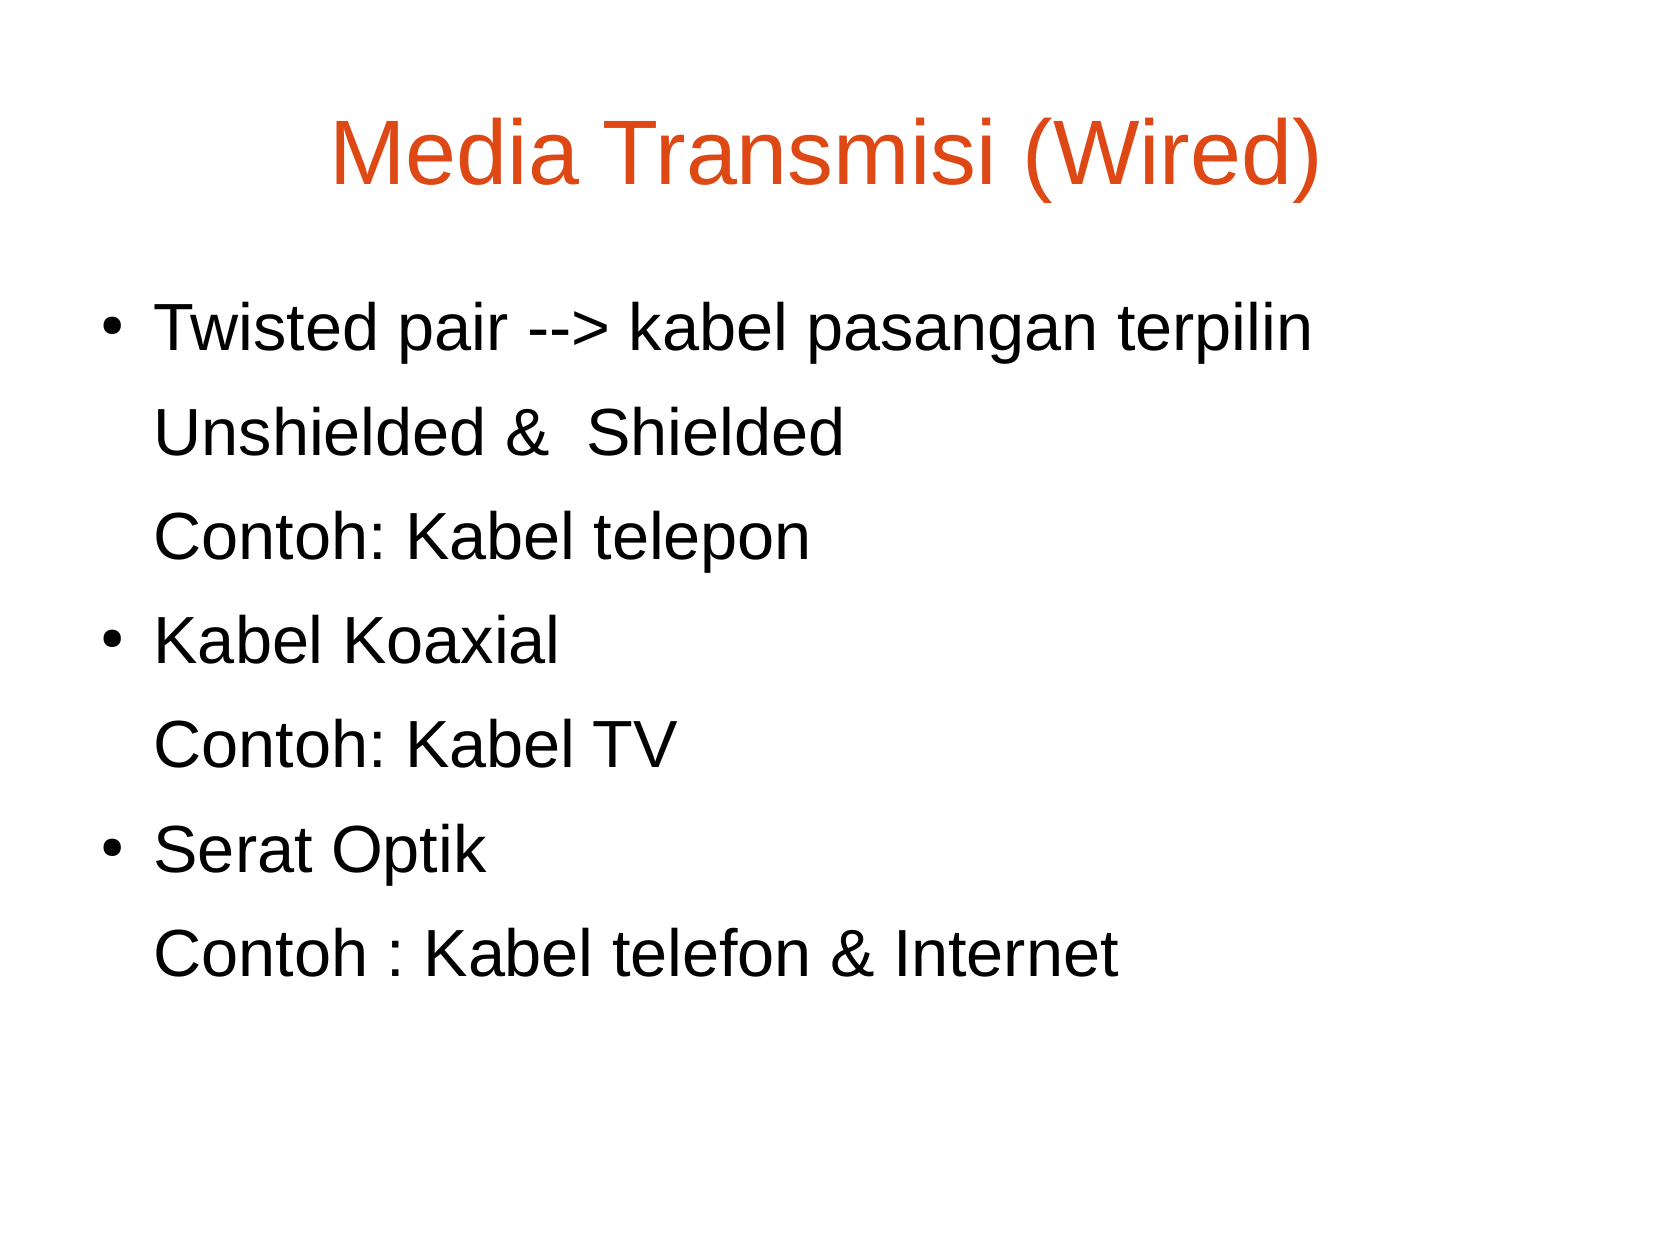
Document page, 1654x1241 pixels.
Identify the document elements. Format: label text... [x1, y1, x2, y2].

title Media Transmisi (Wired) [82, 49, 1571, 257]
list Twisted pair --> kabel pasangan terpilin Unshielded & Shielded Contoh: Kabel telepon Kabel Koaxial Contoh: Kabel TV Serat Optik Contoh : Kabel telefon & Internet [82, 290, 1571, 1010]
